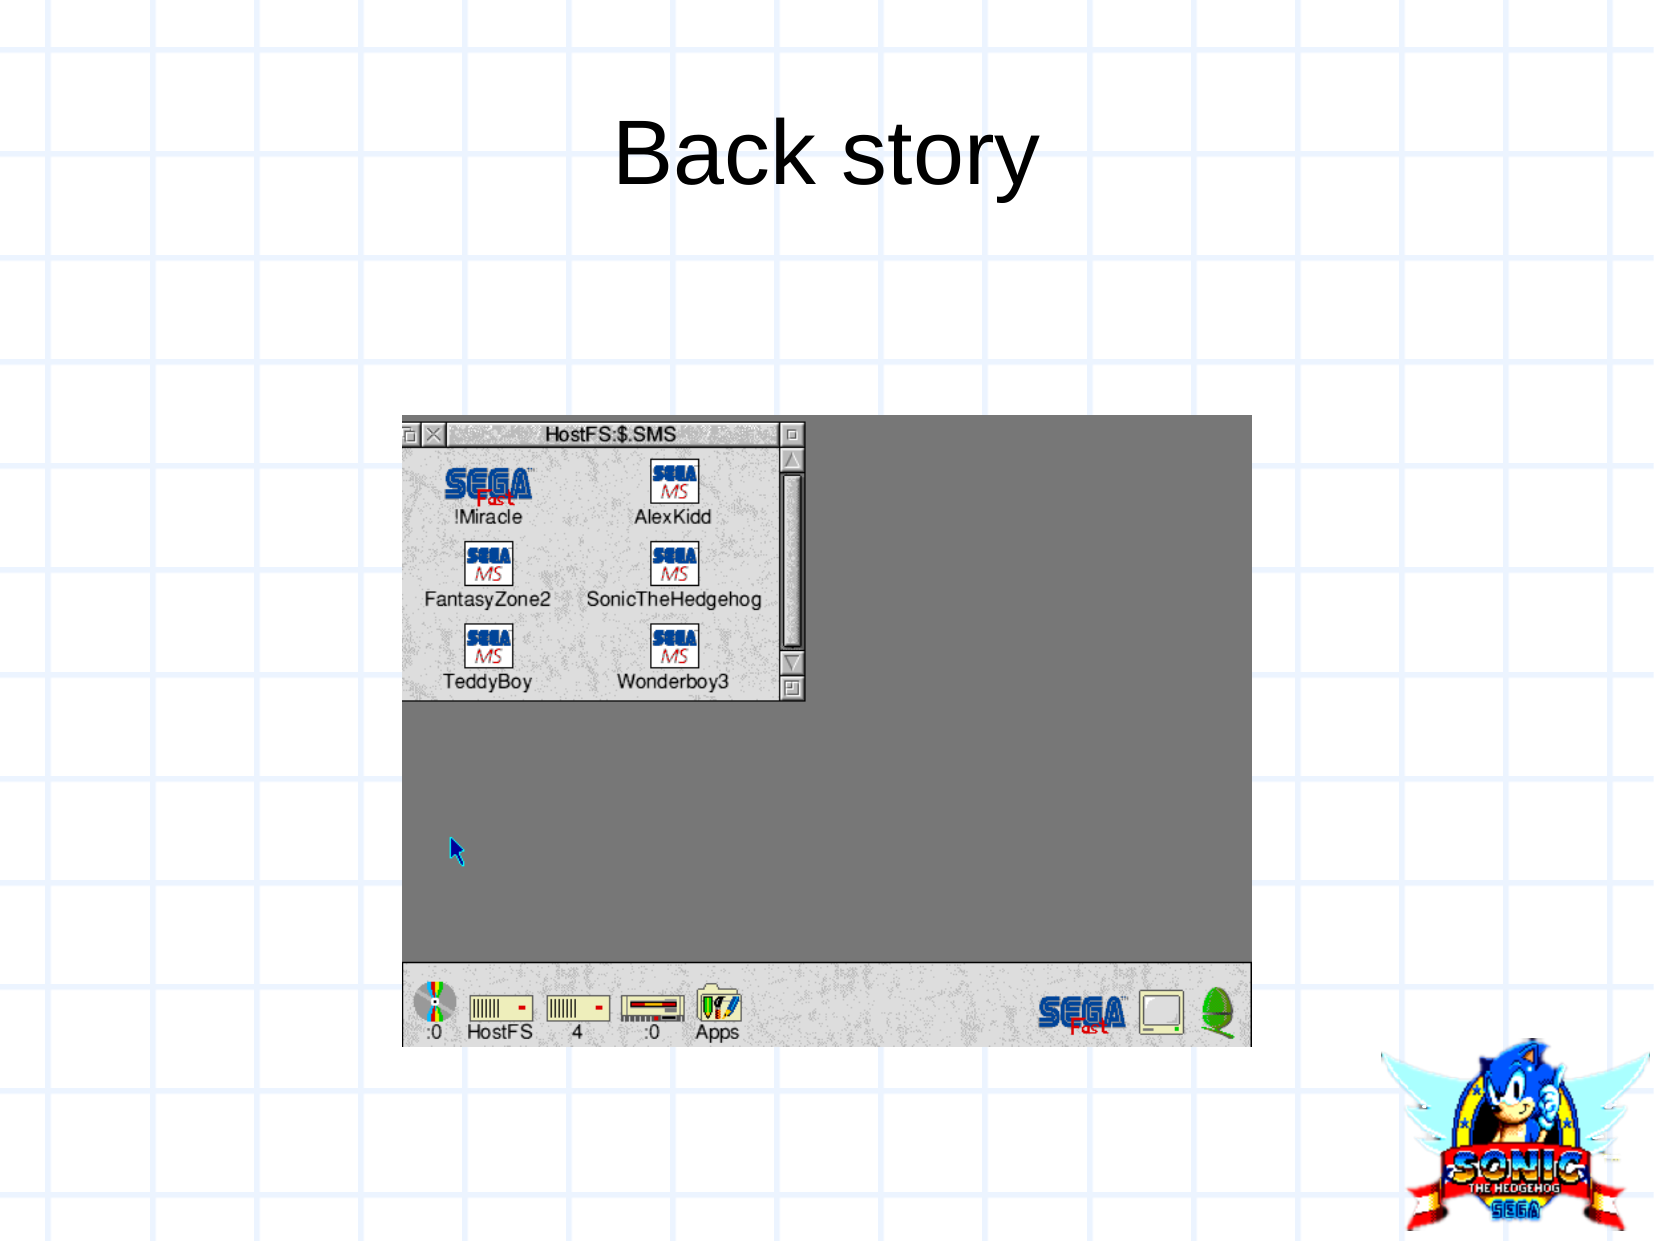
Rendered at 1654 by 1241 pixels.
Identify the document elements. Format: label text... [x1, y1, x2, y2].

picture [0, 0, 1654, 1241]
title Back story [82, 49, 1571, 257]
